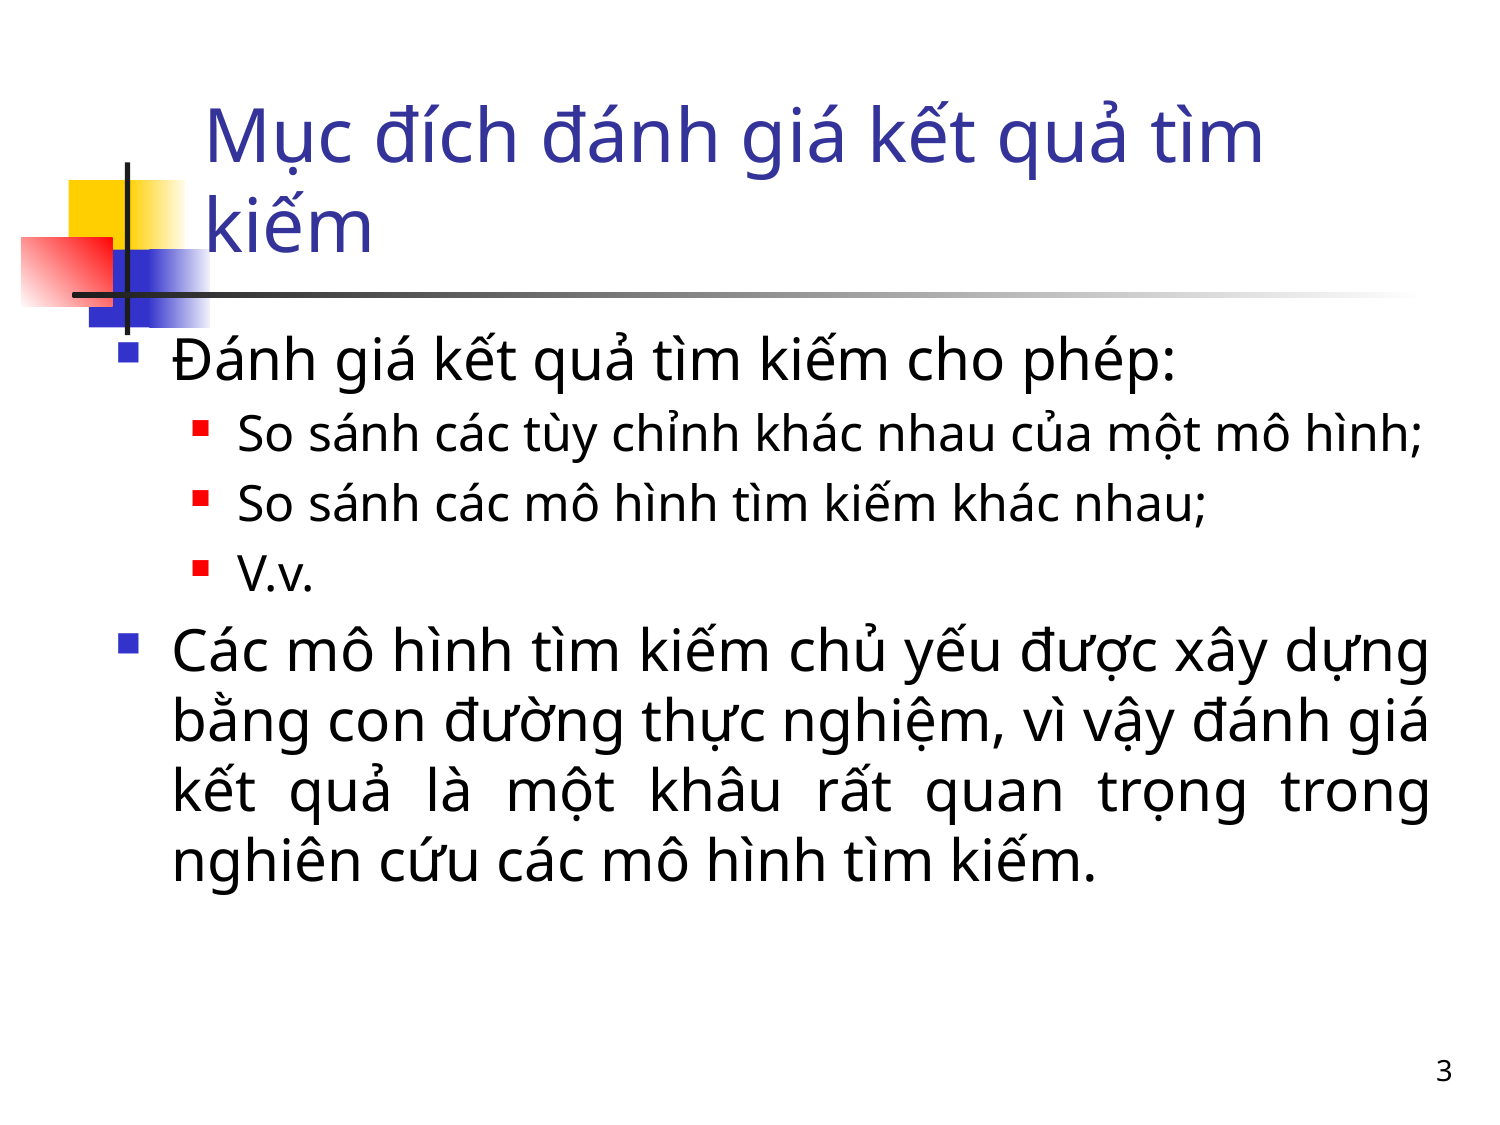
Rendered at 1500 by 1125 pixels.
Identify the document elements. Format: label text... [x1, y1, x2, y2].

title Mục đích đánh giá kết quả tìm kiếm [188, 35, 1468, 275]
list Đánh giá kết quả tìm kiếm cho phép: So sánh các tùy chỉnh khác nhau của một mô hình; So sánh các mô hình tìm kiếm khác nhau; V.v. Các mô hình tìm kiếm chủ yếu được xây dựng bằng con đường thực nghiệm, vì vậy đánh giá kết quả là một khâu rất quan trọng trong nghiên cứu các mô hình tìm kiếm. [100, 314, 1447, 929]
slide_number <number> [1155, 1024, 1468, 1100]
